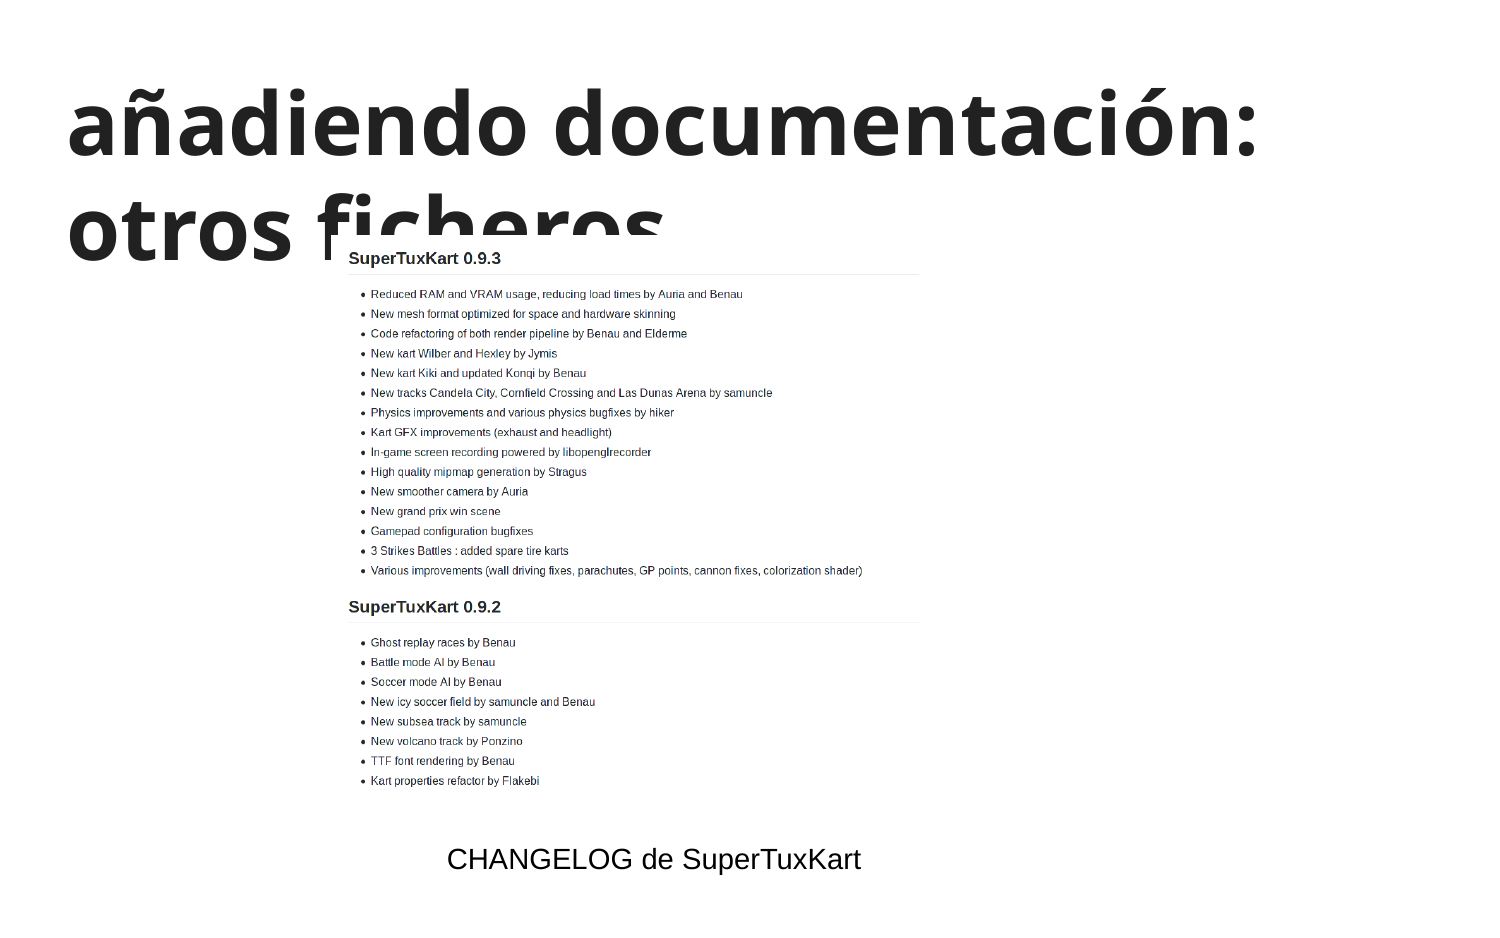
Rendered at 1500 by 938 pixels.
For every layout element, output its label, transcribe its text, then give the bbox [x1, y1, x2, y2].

picture [331, 235, 919, 790]
text_box CHANGELOG de SuperTuxKart [331, 825, 977, 869]
title añadiendo documentación: otros ficheros [51, 53, 1449, 200]
